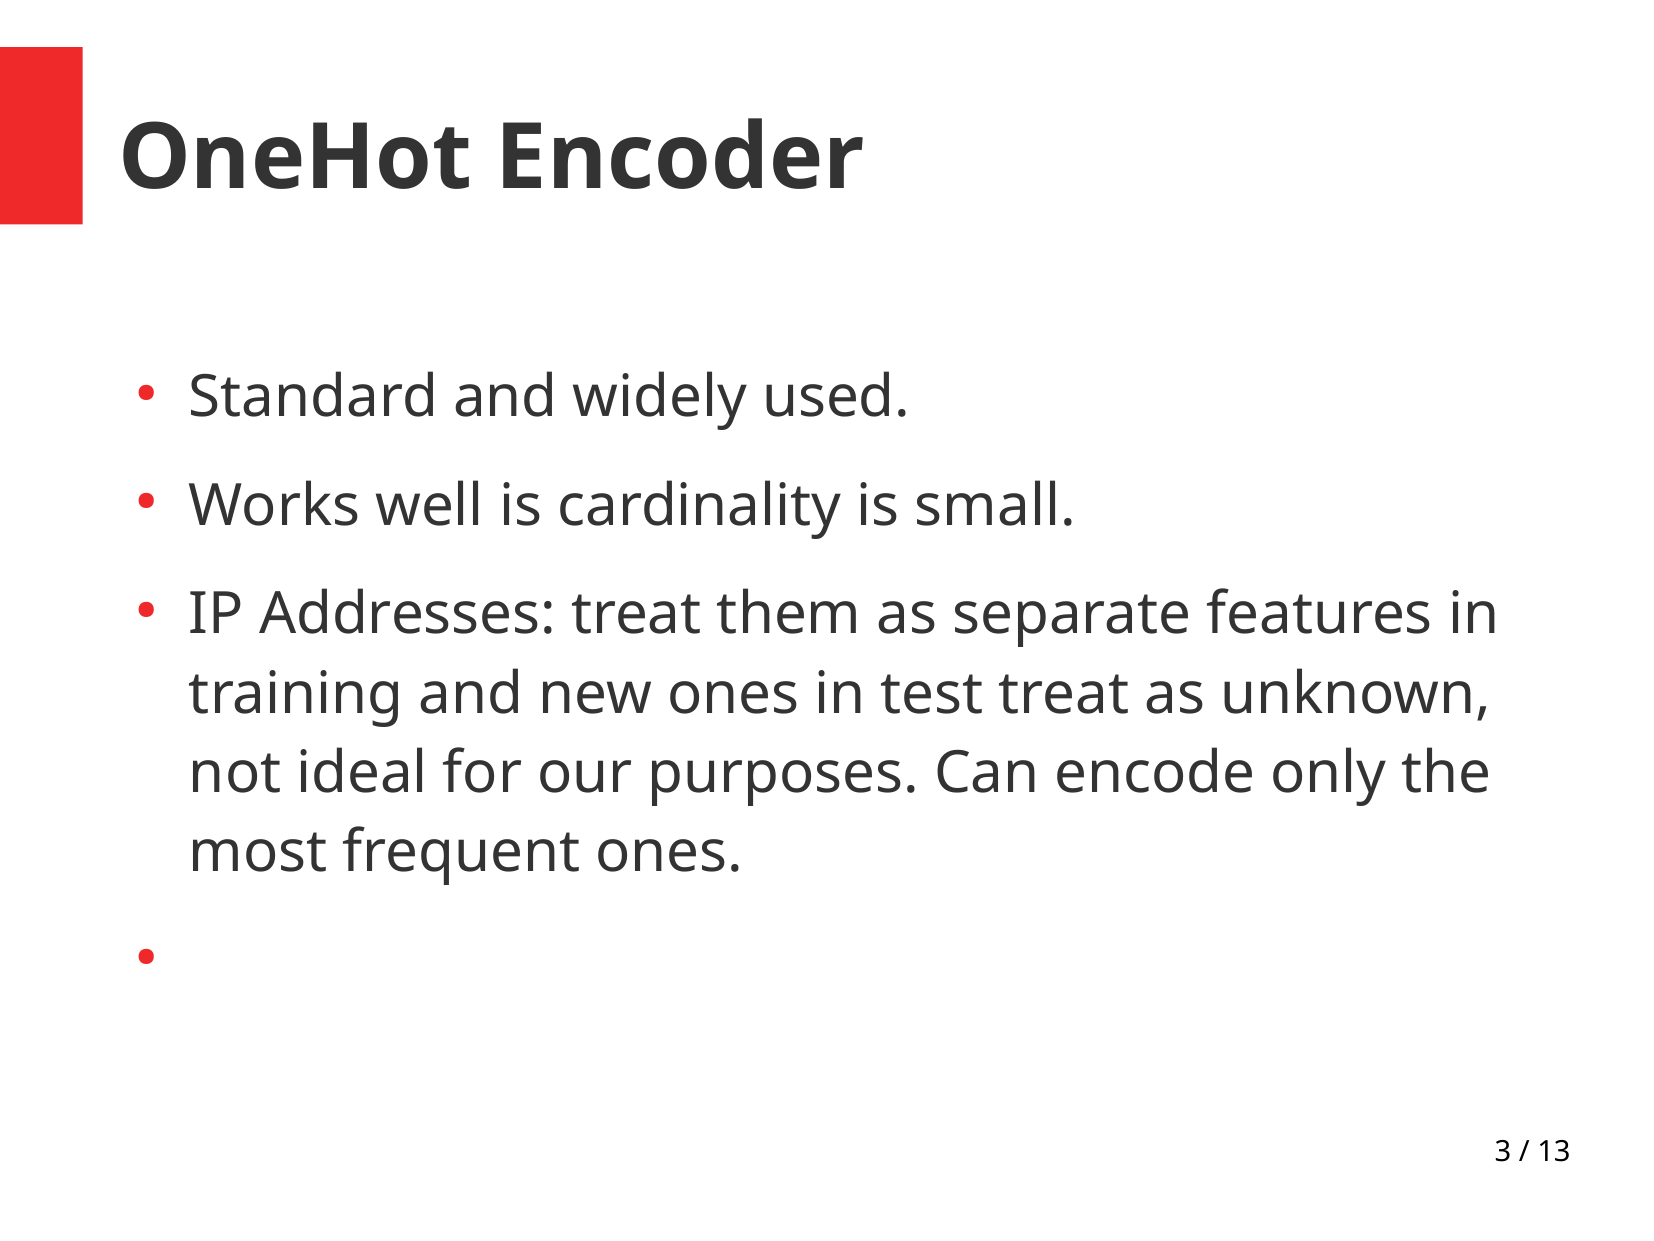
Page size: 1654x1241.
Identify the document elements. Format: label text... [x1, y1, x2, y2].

title OneHot Encoder [118, 49, 1571, 257]
list Standard and widely used. Works well is cardinality is small. IP Addresses: treat them as separate features in training and new ones in test treat as unknown, not ideal for our purposes. Can encode only the most frequent ones. [118, 354, 1536, 1074]
